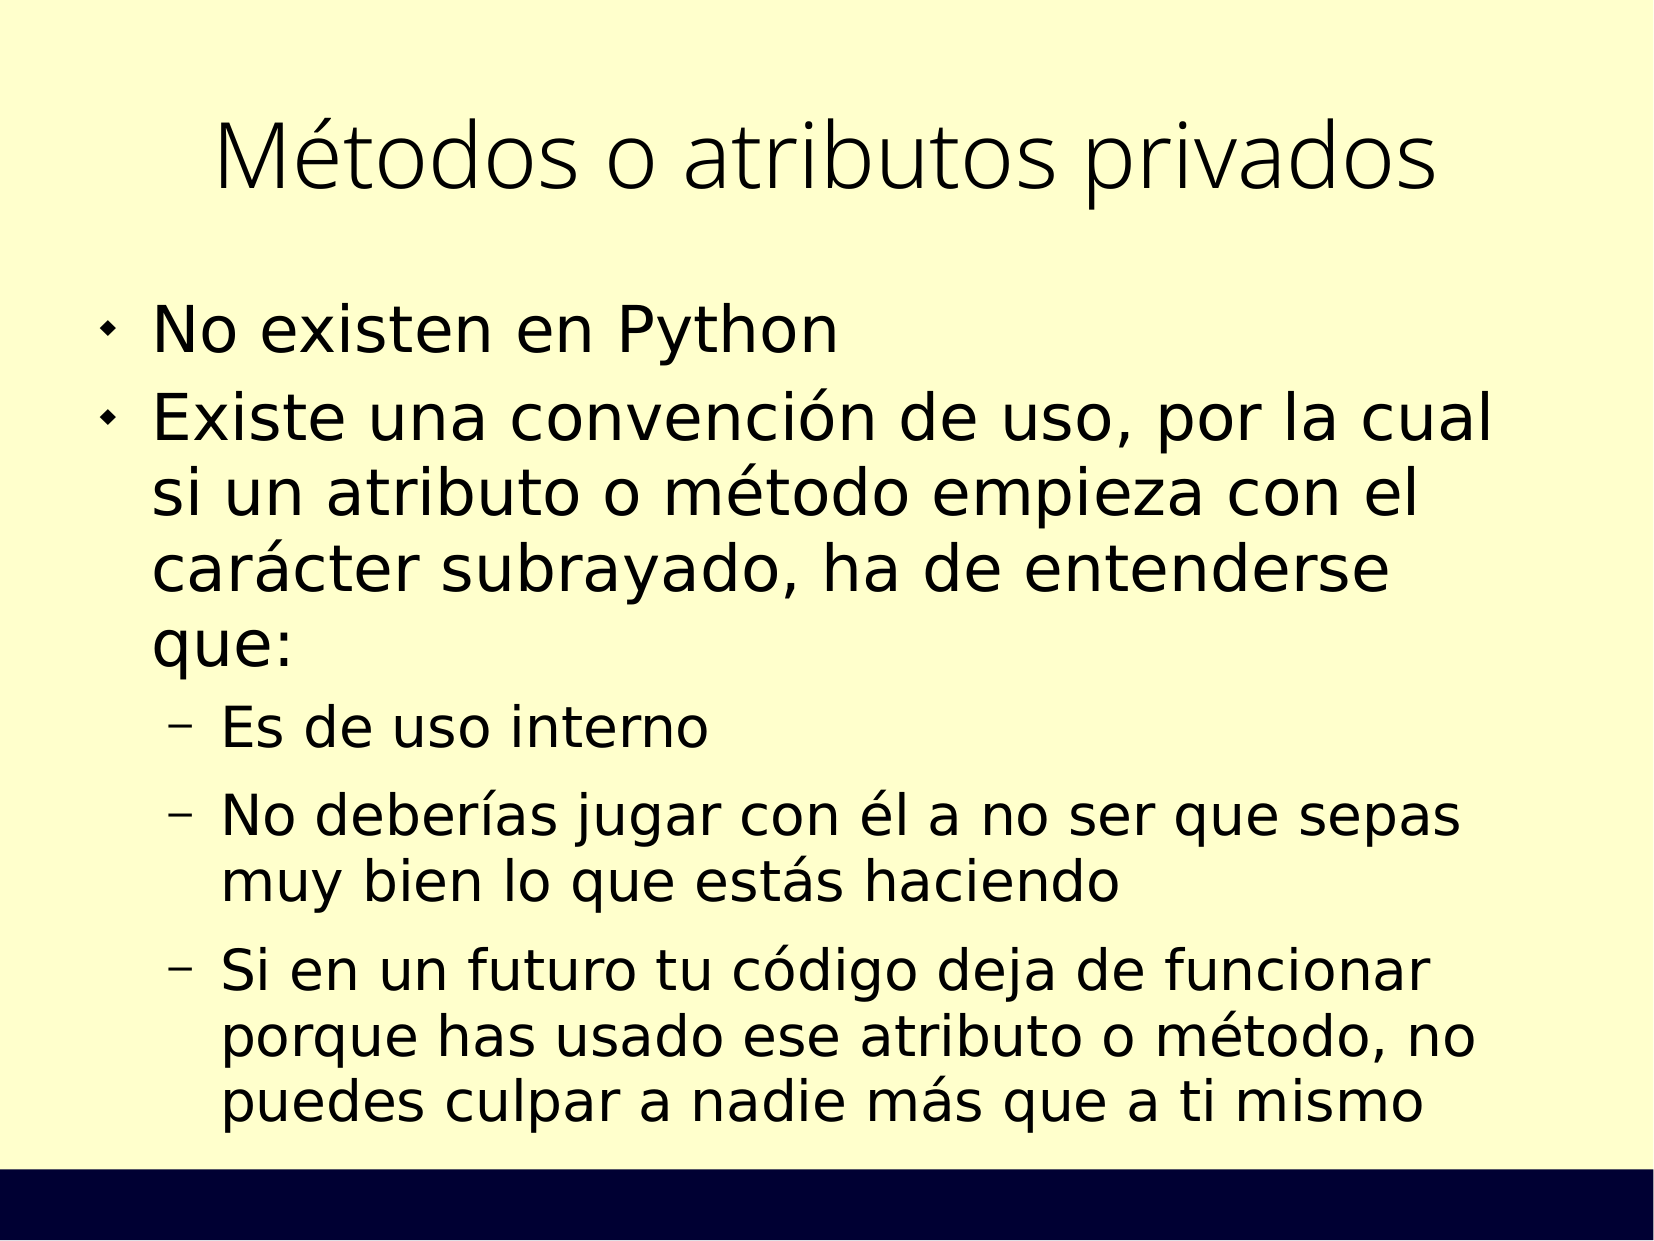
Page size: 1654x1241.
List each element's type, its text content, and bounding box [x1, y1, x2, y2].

title Métodos o atributos privados [82, 49, 1571, 257]
list No existen en Python Existe una convención de uso, por la cual si un atributo o método empieza con el carácter subrayado, ha de entenderse que: Es de uso interno No deberías jugar con él a no ser que sepas muy bien lo que estás haciendo Si en un futuro tu código deja de funcionar porque has usado ese atributo o método, no puedes culpar a nadie más que a ti mismo [82, 290, 1538, 1137]
